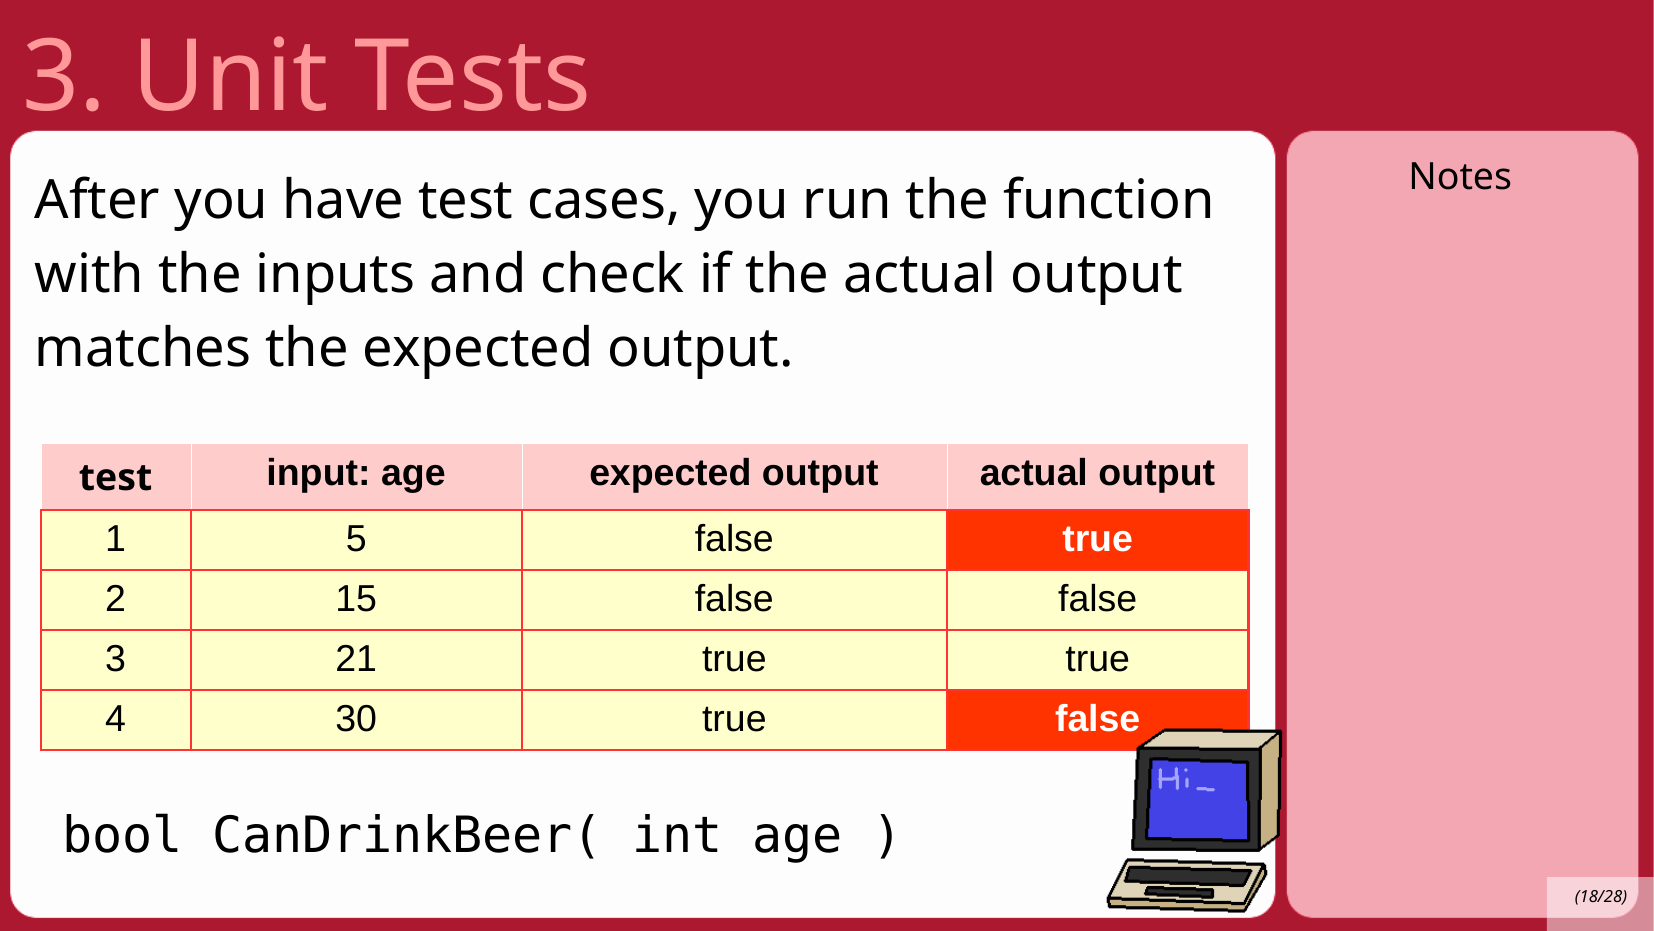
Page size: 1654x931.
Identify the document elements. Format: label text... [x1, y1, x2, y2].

table_cell 30 [192, 691, 521, 749]
title 3. Unit Tests [22, 7, 1511, 136]
table_header input: age [192, 444, 522, 509]
table_cell false [523, 571, 946, 629]
table_header test [42, 444, 191, 509]
table_cell false [523, 511, 946, 569]
table_cell true [523, 631, 946, 689]
picture [0, 0, 1654, 931]
table_cell 5 [192, 511, 521, 569]
table_cell false [948, 691, 1247, 749]
table_cell 4 [42, 691, 190, 749]
text_box Notes [1290, 141, 1631, 199]
text_box bool CanDrinkBeer( int age ) [62, 805, 932, 865]
table_header actual output [948, 444, 1248, 509]
table_cell true [948, 511, 1247, 569]
table_cell 15 [192, 571, 521, 629]
table_header expected output [523, 444, 947, 509]
table_cell true [948, 631, 1247, 689]
table_cell false [948, 571, 1247, 629]
table_cell true [523, 691, 946, 749]
table_cell 3 [42, 631, 190, 689]
table_cell 1 [42, 511, 190, 569]
text_box (<number>/28) [1546, 877, 1654, 931]
text_box After you have test cases, you run the function with the inputs and check if the actual output matches the expected output. [34, 160, 1248, 648]
table_cell 2 [42, 571, 190, 629]
table_cell 21 [192, 631, 521, 689]
